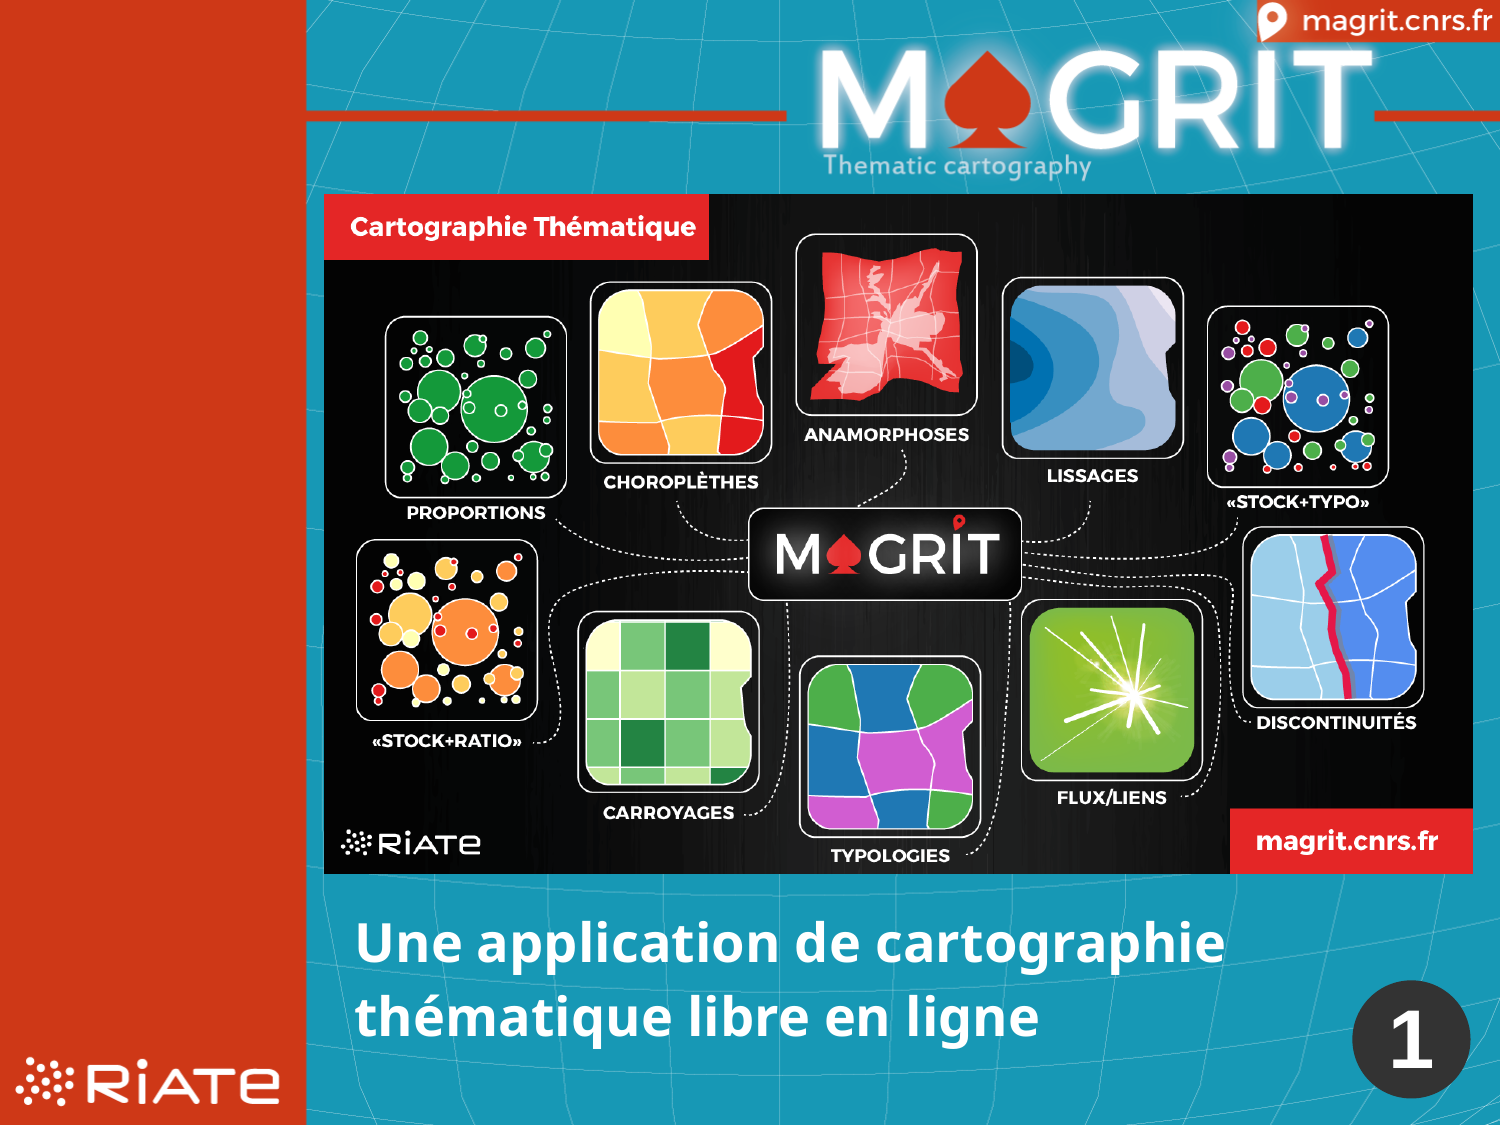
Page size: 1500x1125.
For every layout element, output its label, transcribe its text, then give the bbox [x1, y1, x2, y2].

title Une application de cartographie thématique libre en ligne [354, 910, 1353, 1047]
picture [0, 0, 1500, 1125]
text_box 1 [1352, 980, 1471, 1099]
